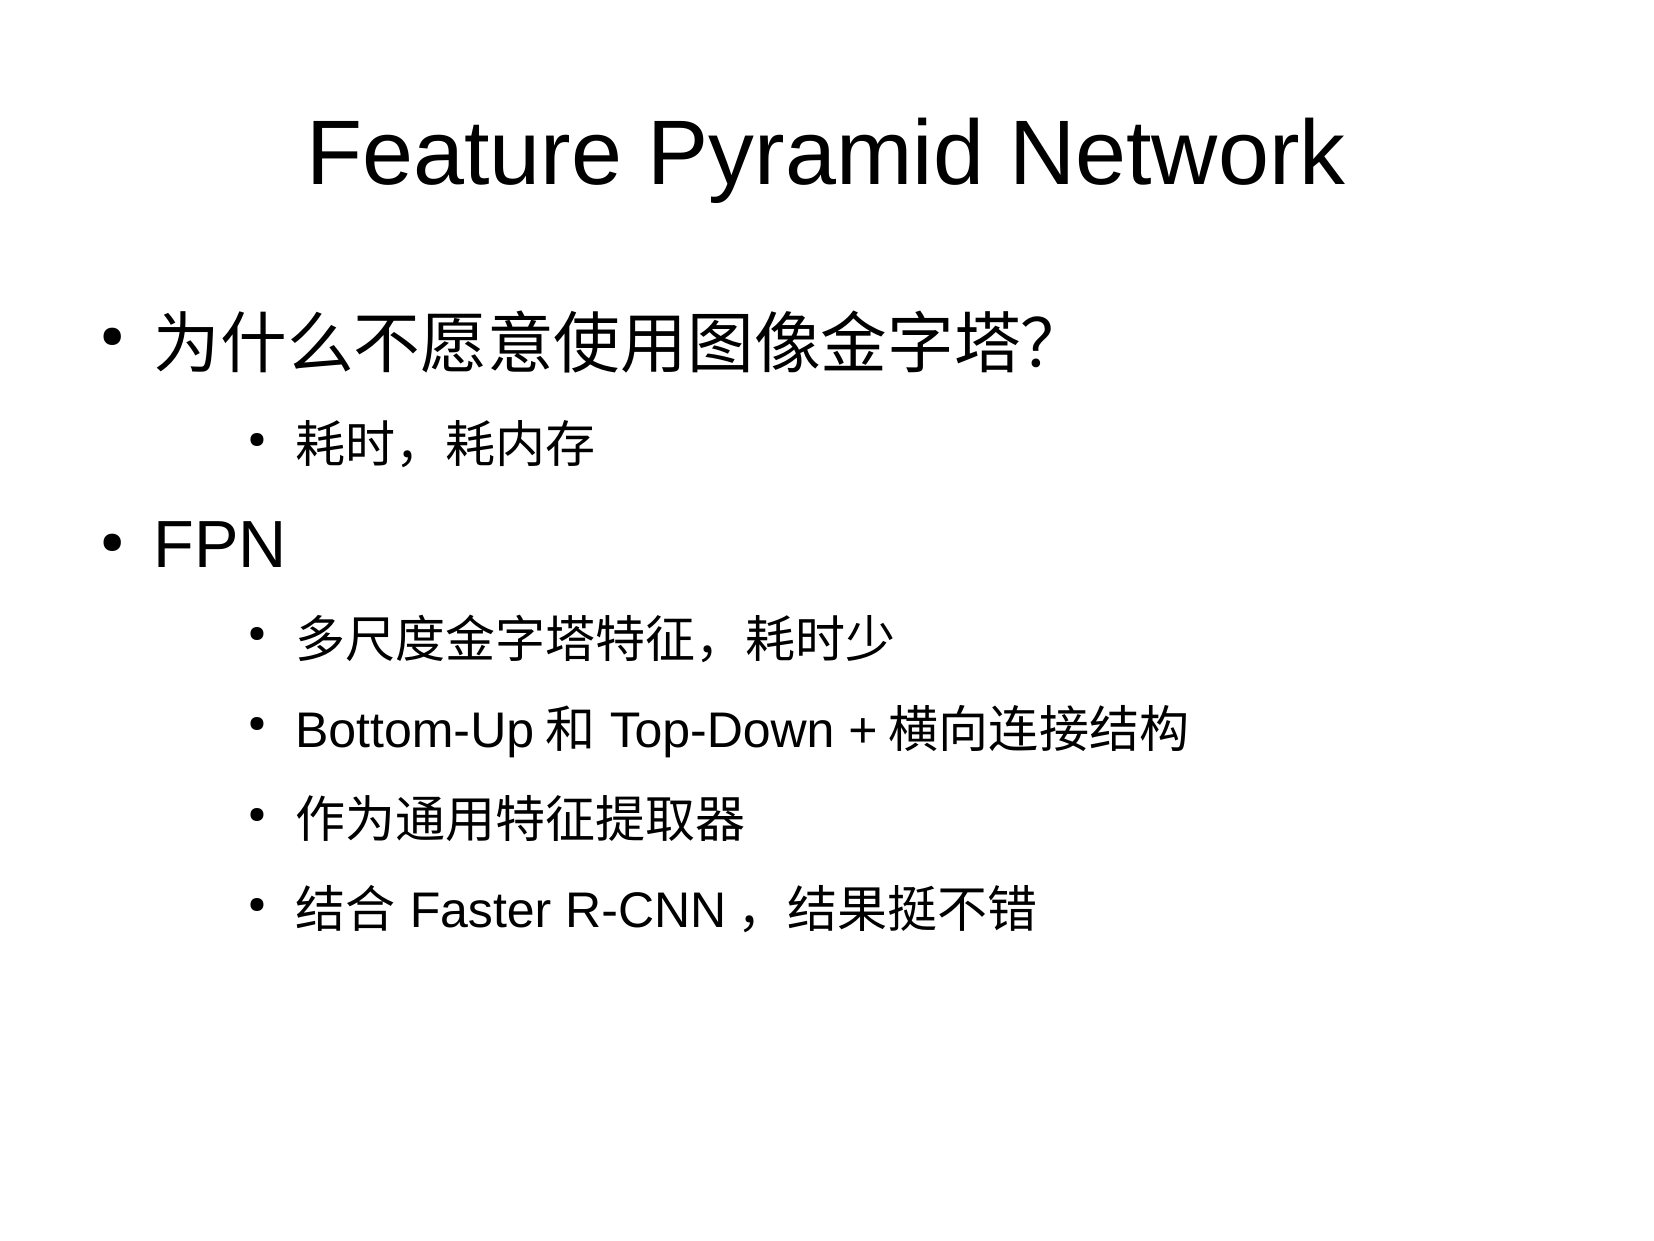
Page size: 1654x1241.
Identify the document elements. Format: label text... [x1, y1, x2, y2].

title Feature Pyramid Network [82, 49, 1571, 257]
list 为什么不愿意使用图像金字塔？ 耗时，耗内存 FPN 多尺度金字塔特征，耗时少 Bottom-Up和Top-Down +横向连接结构 作为通用特征提取器 结合Faster R-CNN，结果挺不错 [82, 290, 1571, 1146]
